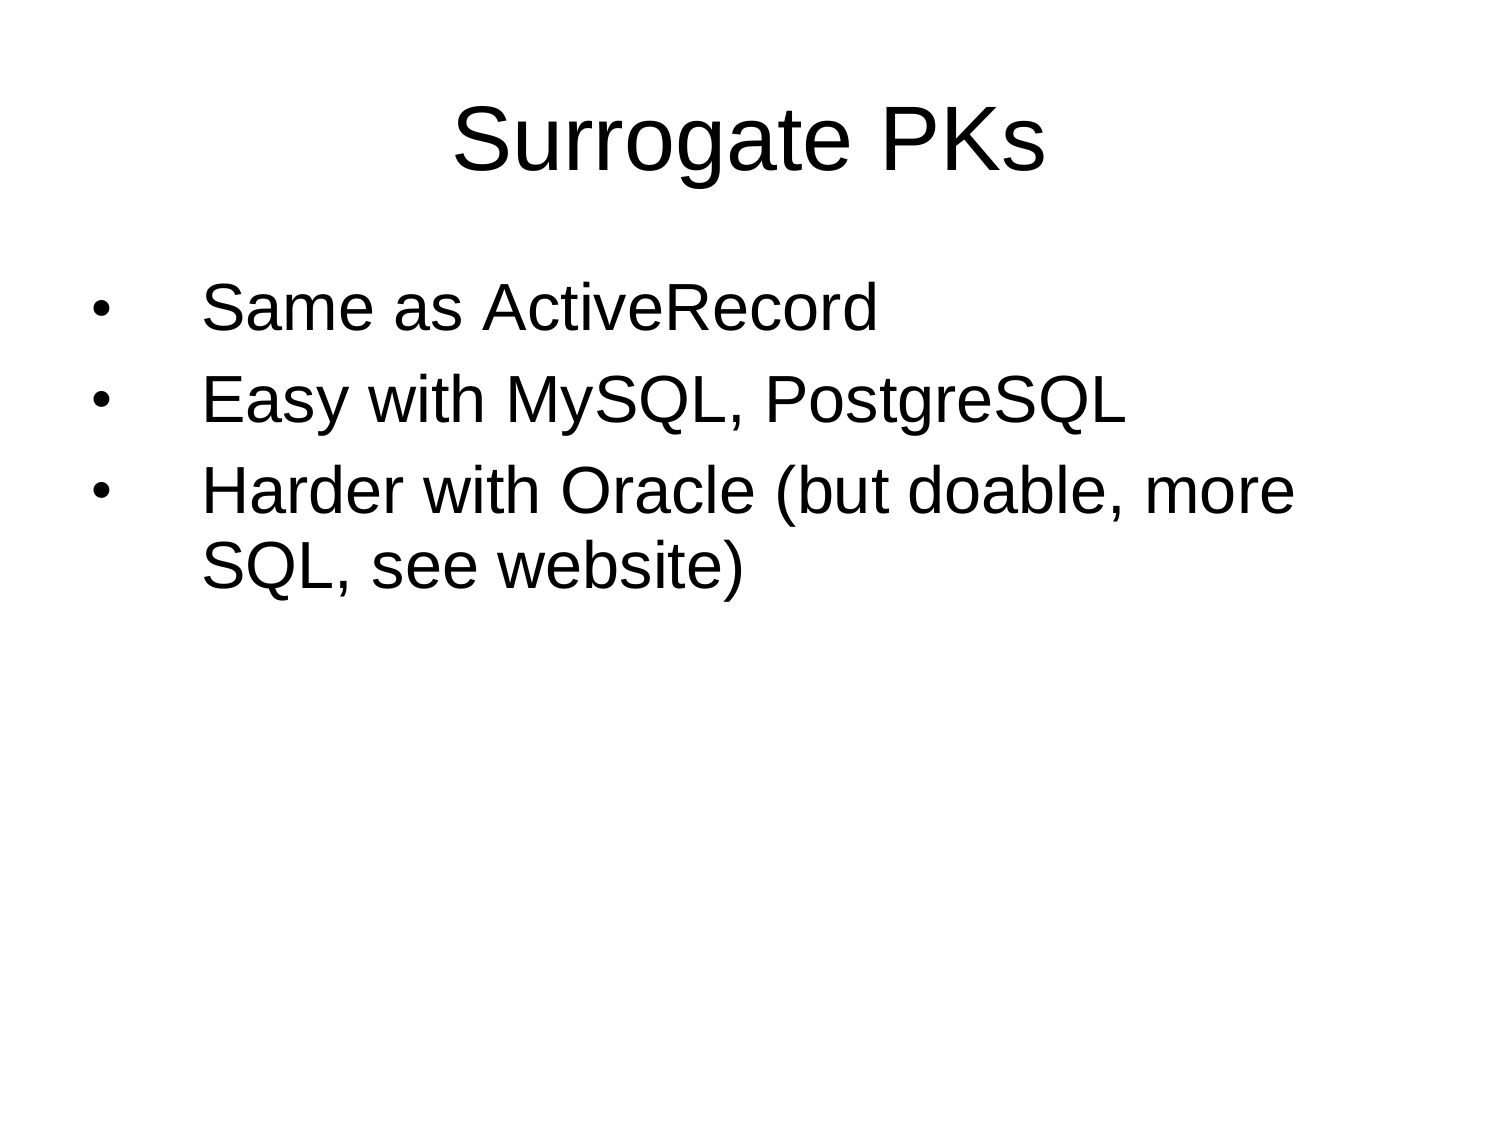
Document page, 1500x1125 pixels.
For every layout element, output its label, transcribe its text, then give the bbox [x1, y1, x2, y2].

list Same as ActiveRecord Easy with MySQL, PostgreSQL Harder with Oracle (but doable, more SQL, see website) [75, 262, 1425, 1005]
title Surrogate PKs [75, 44, 1425, 233]
